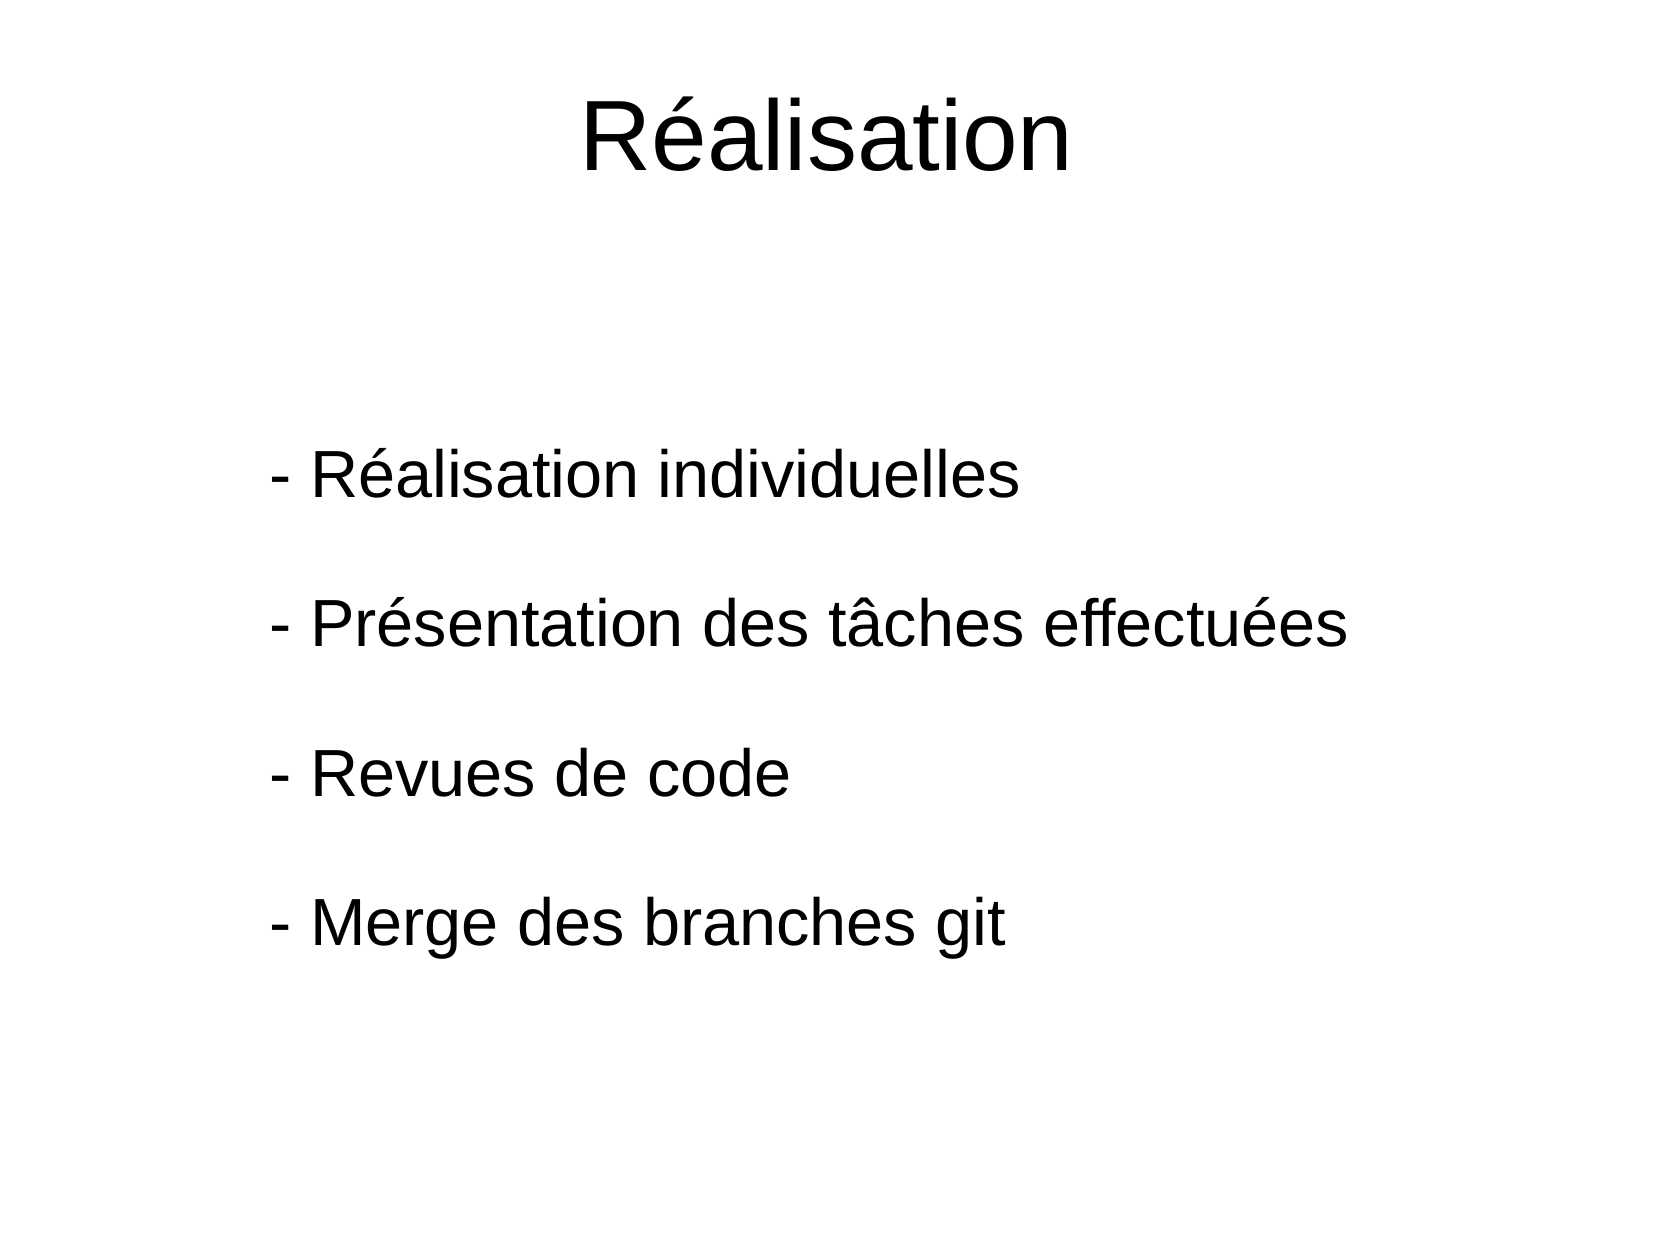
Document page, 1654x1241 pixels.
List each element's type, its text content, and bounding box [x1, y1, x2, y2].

text_box - Réalisation individuelles - Présentation des tâches effectuées - Revues de code - Merge des branches git [236, 354, 1536, 968]
text_box Réalisation [82, 58, 1571, 213]
